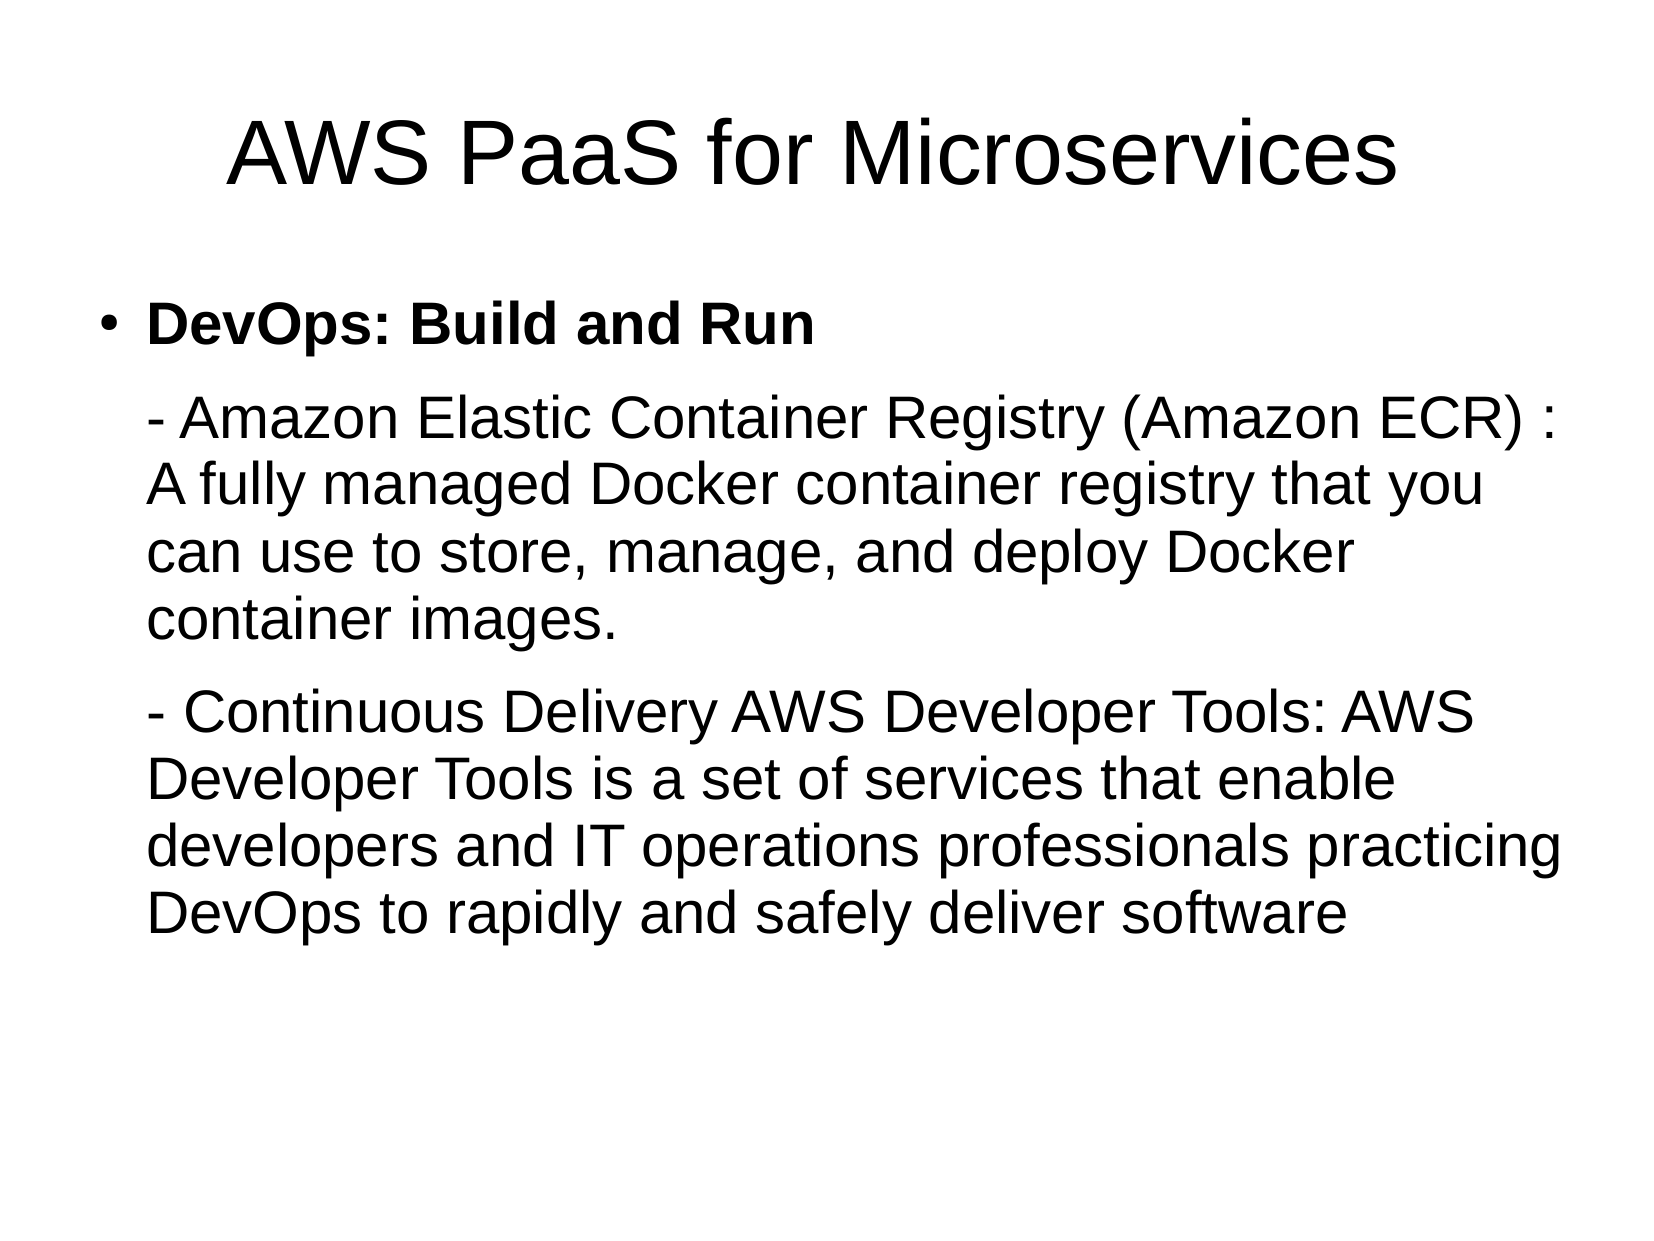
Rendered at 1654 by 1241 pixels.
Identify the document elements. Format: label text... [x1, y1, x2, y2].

list DevOps: Build and Run - Amazon Elastic Container Registry (Amazon ECR) : A fully managed Docker container registry that you can use to store, manage, and deploy Docker container images. - Continuous Delivery AWS Developer Tools: AWS Developer Tools is a set of services that enable developers and IT operations professionals practicing DevOps to rapidly and safely deliver software [82, 290, 1571, 1010]
title AWS PaaS for Microservices [82, 49, 1571, 257]
